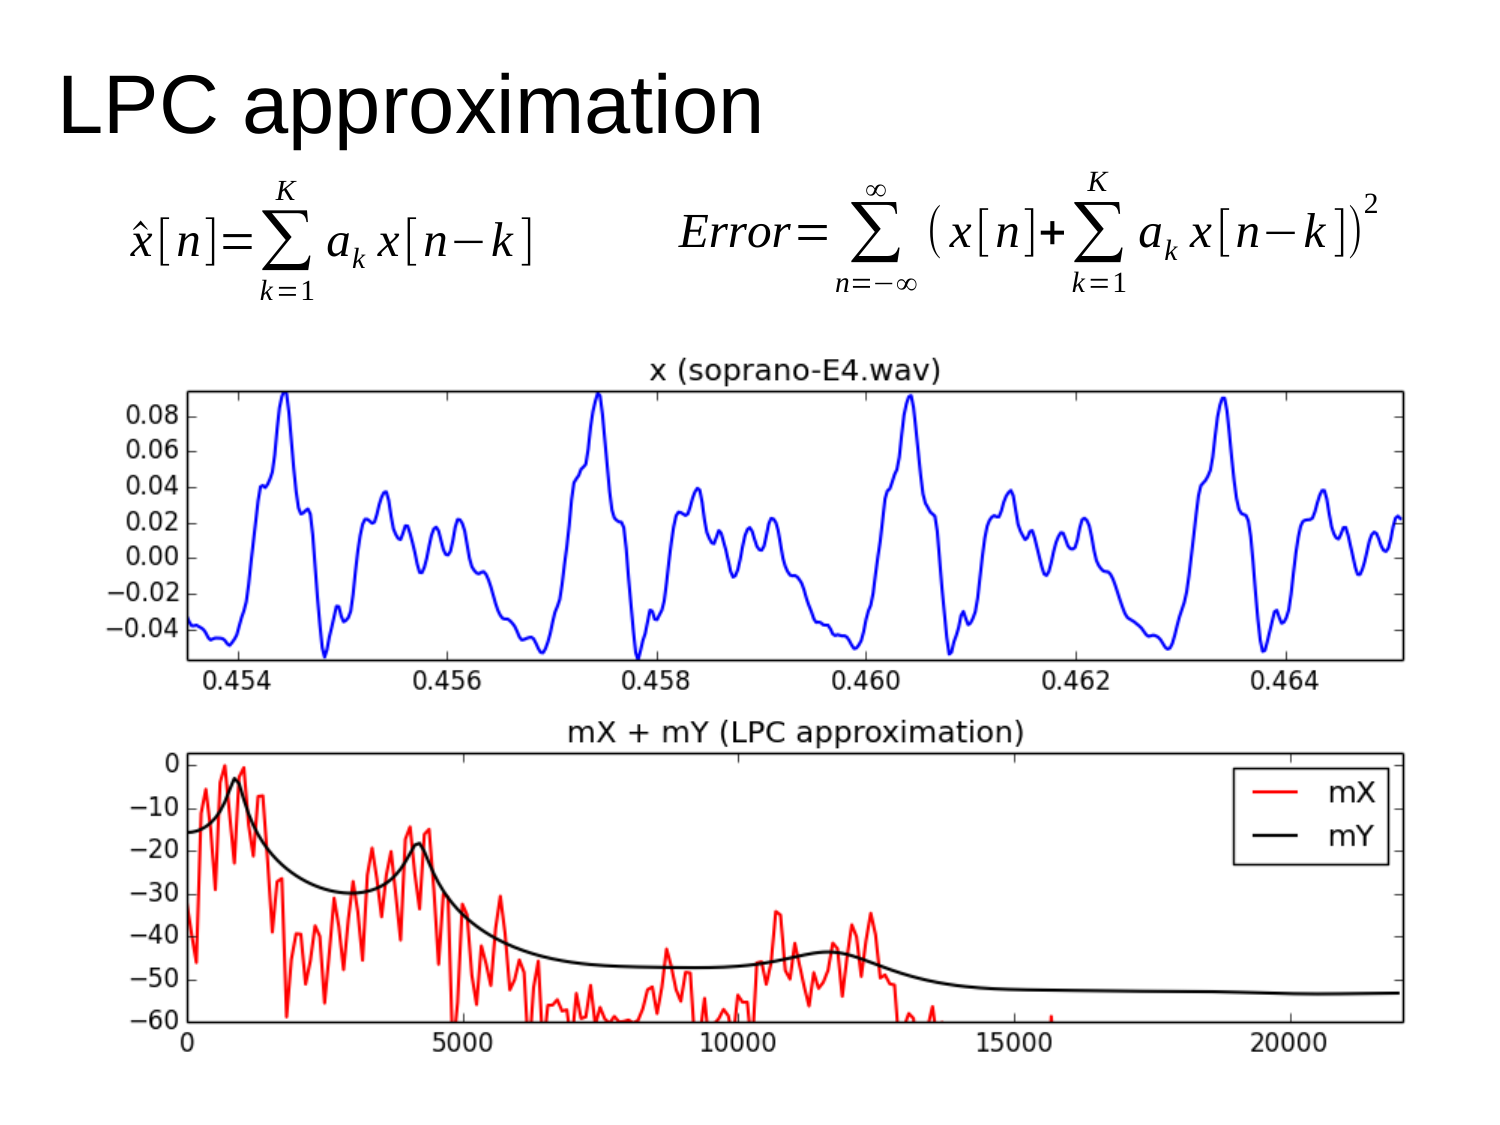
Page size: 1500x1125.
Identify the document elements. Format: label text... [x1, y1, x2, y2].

picture [79, 331, 1430, 1082]
chart [120, 174, 541, 307]
chart [670, 165, 1385, 299]
title LPC approximation [57, 19, 1283, 190]
